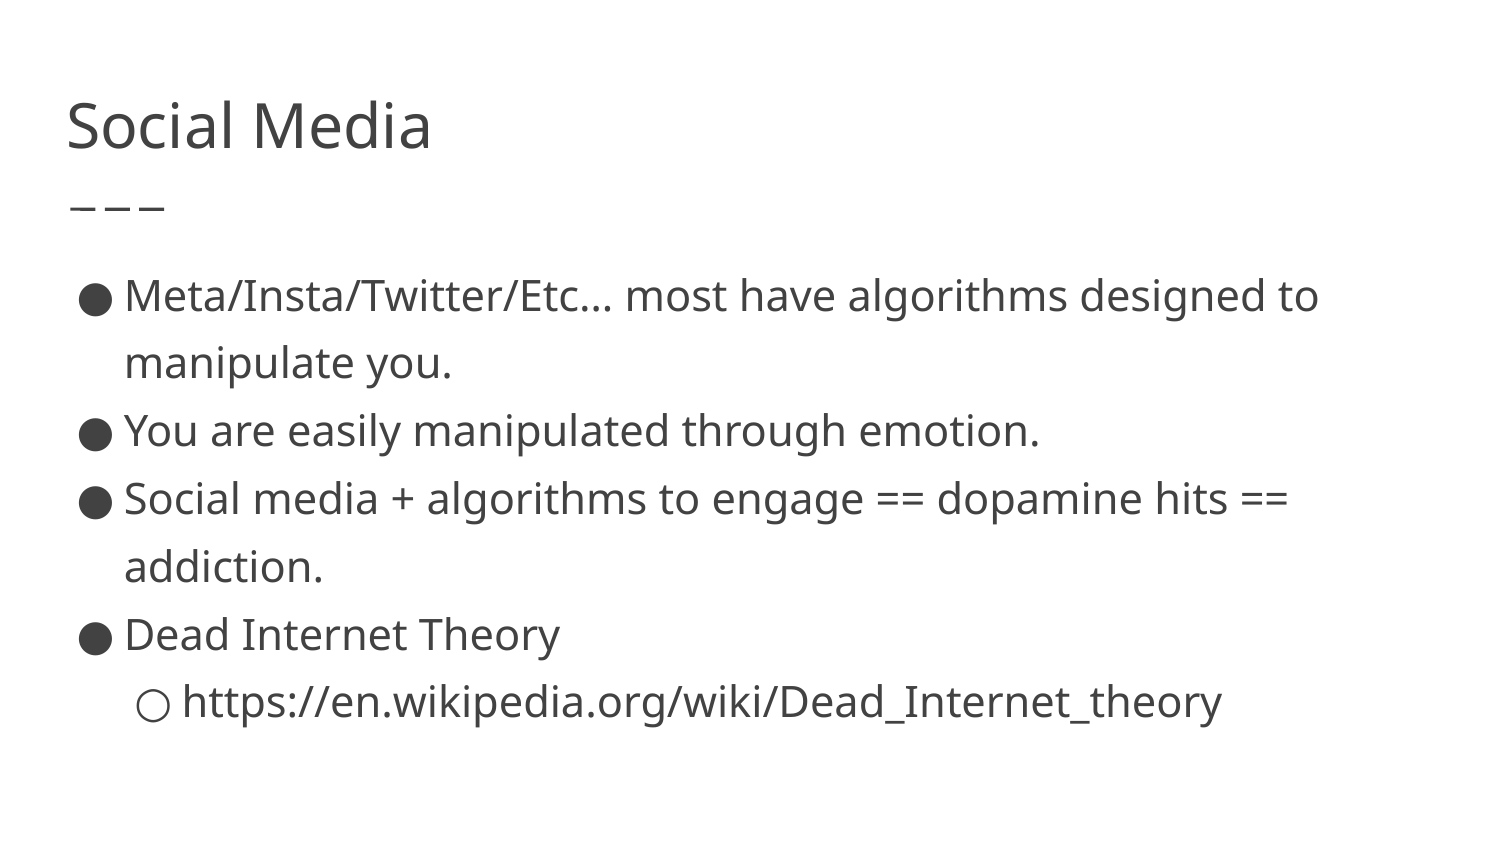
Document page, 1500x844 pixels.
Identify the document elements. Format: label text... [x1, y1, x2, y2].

title Social Media [51, 61, 1449, 182]
list Meta/Insta/Twitter/Etc… most have algorithms designed to manipulate you. You are easily manipulated through emotion. Social media + algorithms to engage == dopamine hits == addiction. Dead Internet Theory https://en.wikipedia.org/wiki/Dead_Internet_theory [51, 240, 1449, 750]
